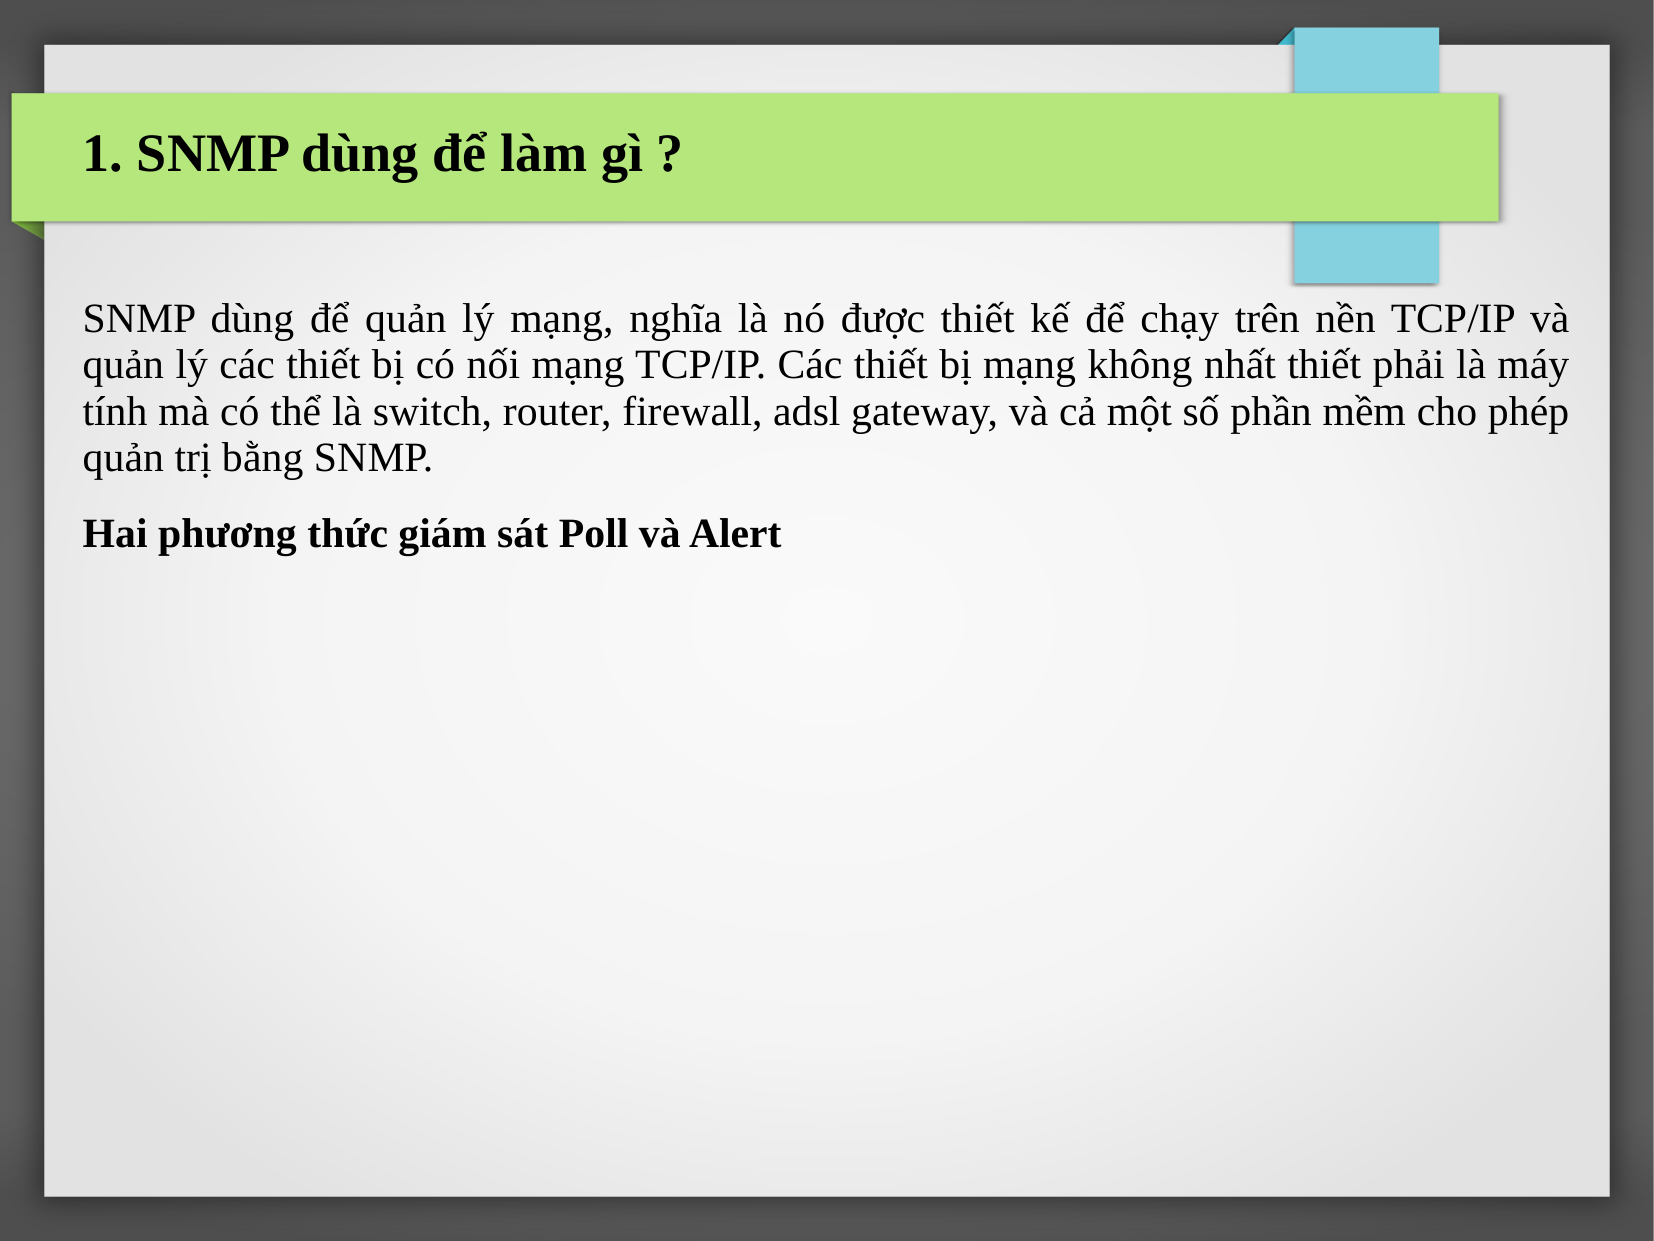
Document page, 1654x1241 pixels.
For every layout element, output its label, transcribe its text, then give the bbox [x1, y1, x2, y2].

title 1. SNMP dùng để làm gì ? [82, 94, 1264, 213]
picture [0, 0, 1654, 1241]
list SNMP dùng để quản lý mạng, nghĩa là nó được thiết kế để chạy trên nền TCP/IP và quản lý các thiết bị có nối mạng TCP/IP. Các thiết bị mạng không nhất thiết phải là máy tính mà có thể là switch, router, firewall, adsl gateway, và cả một số phần mềm cho phép quản trị bằng SNMP. Hai phương thức giám sát Poll và Alert [82, 295, 1571, 1015]
